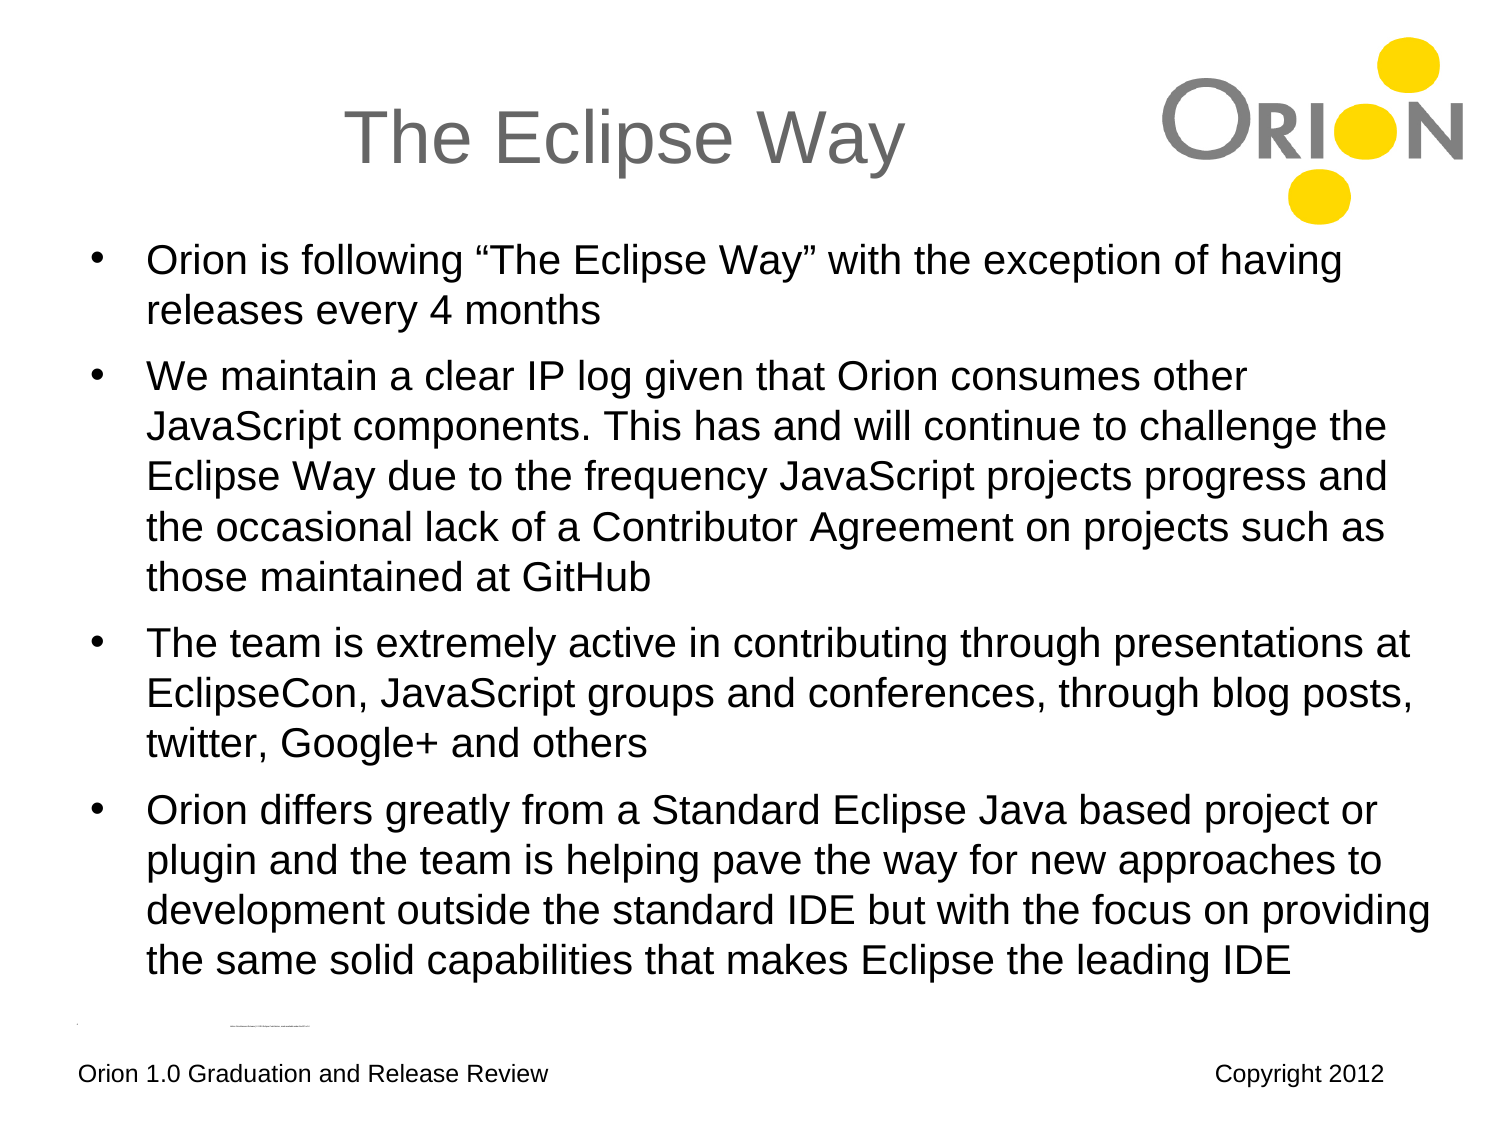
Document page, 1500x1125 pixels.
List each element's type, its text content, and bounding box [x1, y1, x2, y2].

picture [1162, 37, 1463, 224]
title The Eclipse Way [74, 45, 1176, 233]
list Orion is following “The Eclipse Way” with the exception of having releases every 4 months We maintain a clear IP log given that Orion consumes other JavaScript components. This has and will continue to challenge the Eclipse Way due to the frequency JavaScript projects progress and the occasional lack of a Contributor Agreement on projects such as those maintained at GitHub The team is extremely active in contributing through presentations at EclipseCon, JavaScript groups and conferences, through blog posts, twitter, Google+ and others Orion differs greatly from a Standard Eclipse Java based project or plugin and the team is helping pave the way for new approaches to development outside the standard IDE but with the focus on providing the same solid capabilities that makes Eclipse the leading IDE [75, 224, 1463, 991]
